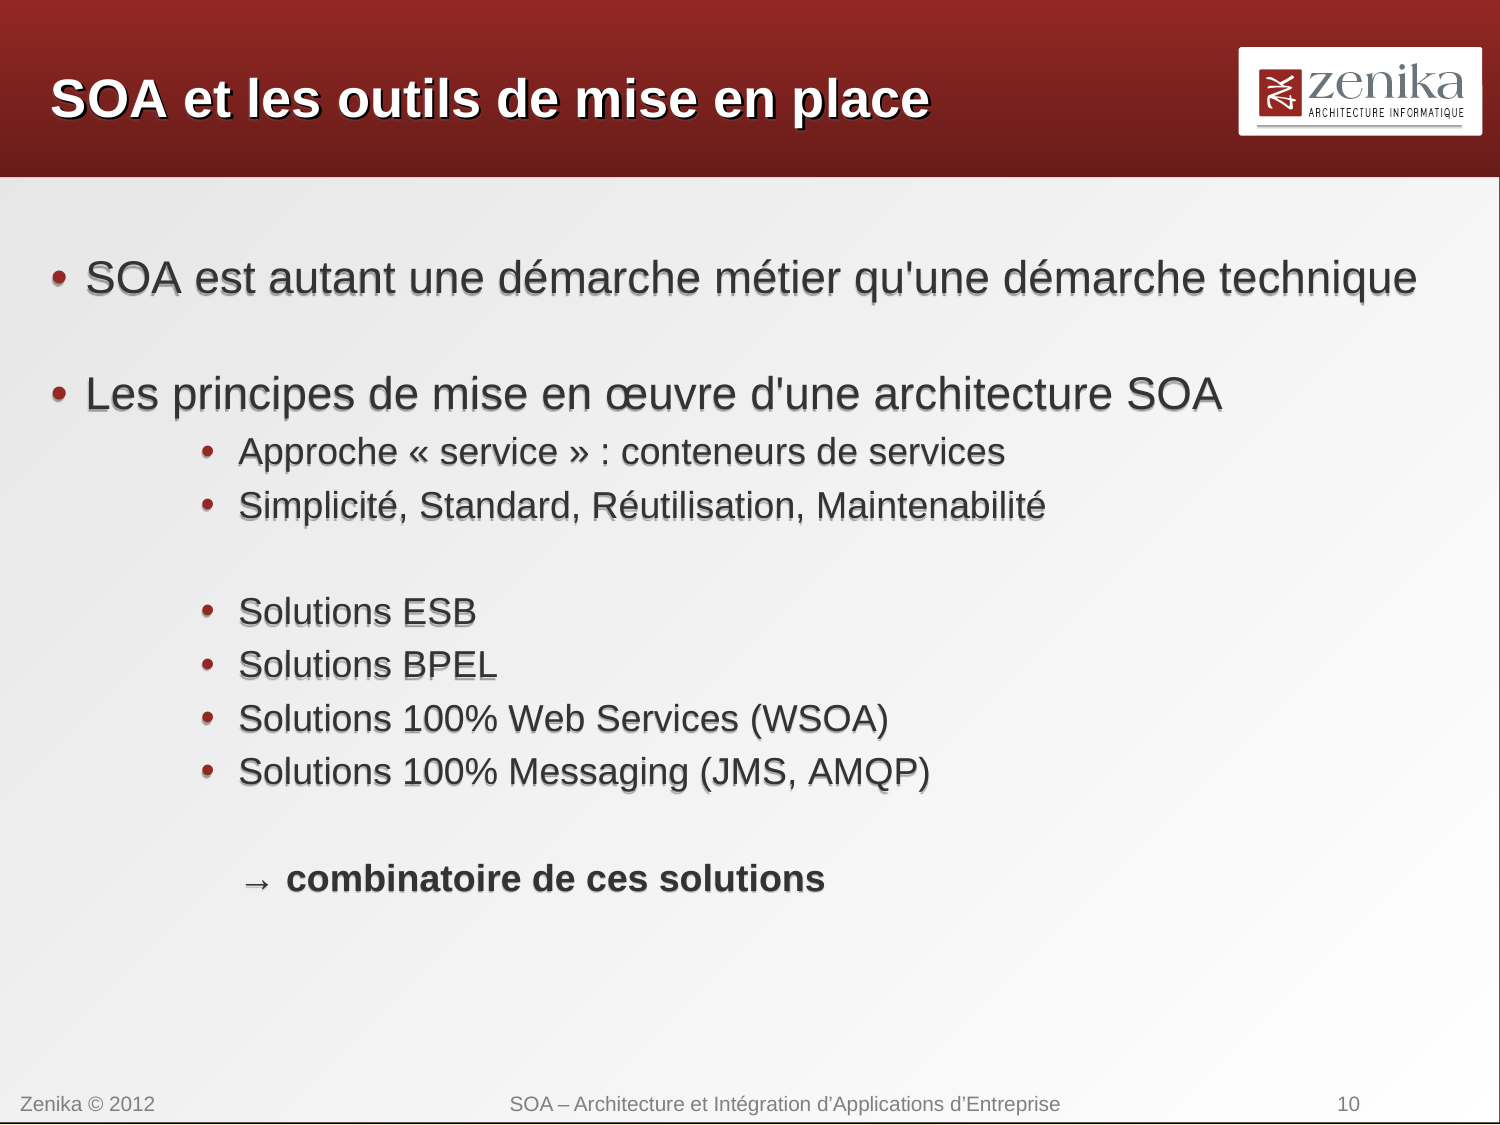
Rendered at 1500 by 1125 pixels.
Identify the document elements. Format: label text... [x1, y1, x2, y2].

title SOA et les outils de mise en place [50, 22, 1206, 172]
list SOA est autant une démarche métier qu'une démarche technique Les principes de mise en œuvre d'une architecture SOA Approche « service » : conteneurs de services Simplicité, Standard, Réutilisation, Maintenabilité Solutions ESB Solutions BPEL Solutions 100% Web Services (WSOA) Solutions 100% Messaging (JMS, AMQP) → combinatoire de ces solutions [50, 249, 1435, 1064]
